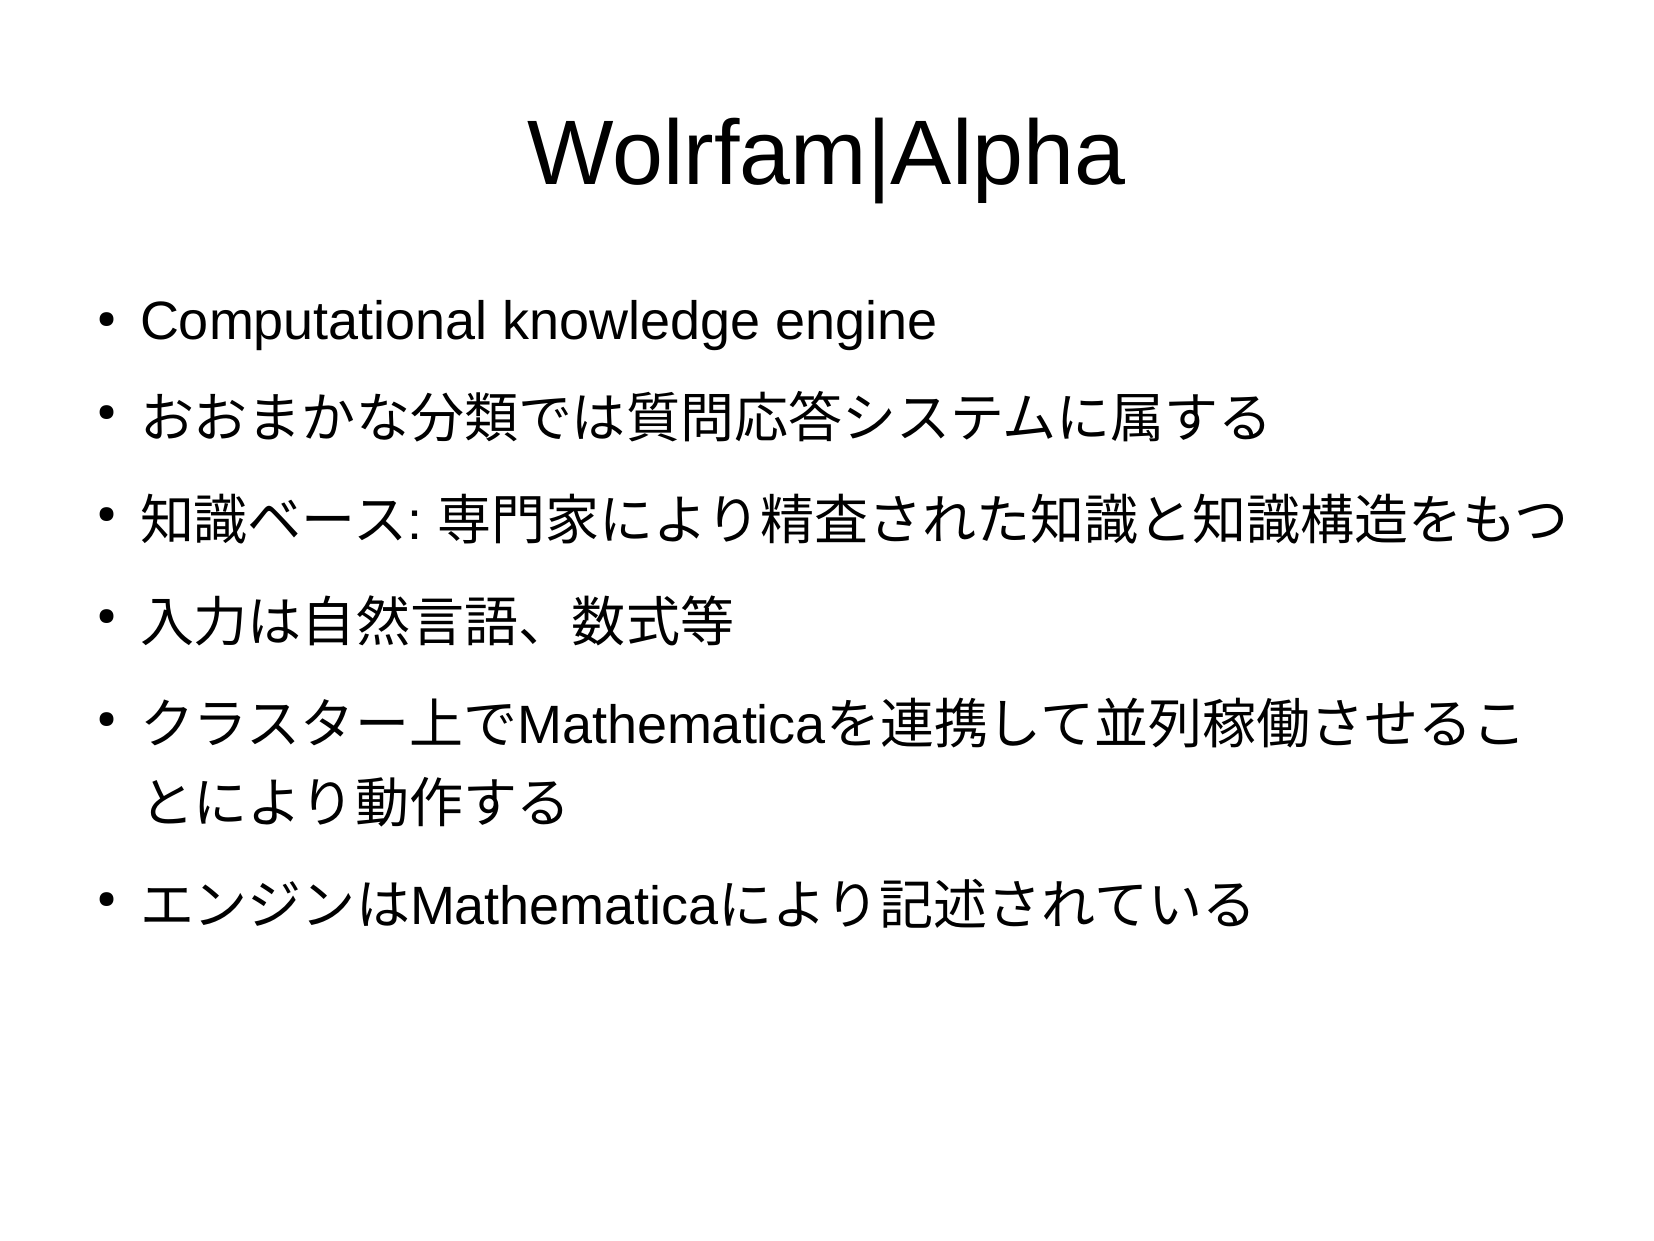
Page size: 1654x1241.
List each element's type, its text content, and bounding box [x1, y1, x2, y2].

title Wolrfam|Alpha [82, 49, 1571, 257]
list Computational knowledge engine おおまかな分類では質問応答システムに属する 知識ベース: 専門家により精査された知識と知識構造をもつ 入力は自然言語、数式等 クラスター上でMathematicaを連携して並列稼働させることにより動作する エンジンはMathematicaにより記述されている [82, 290, 1571, 1010]
